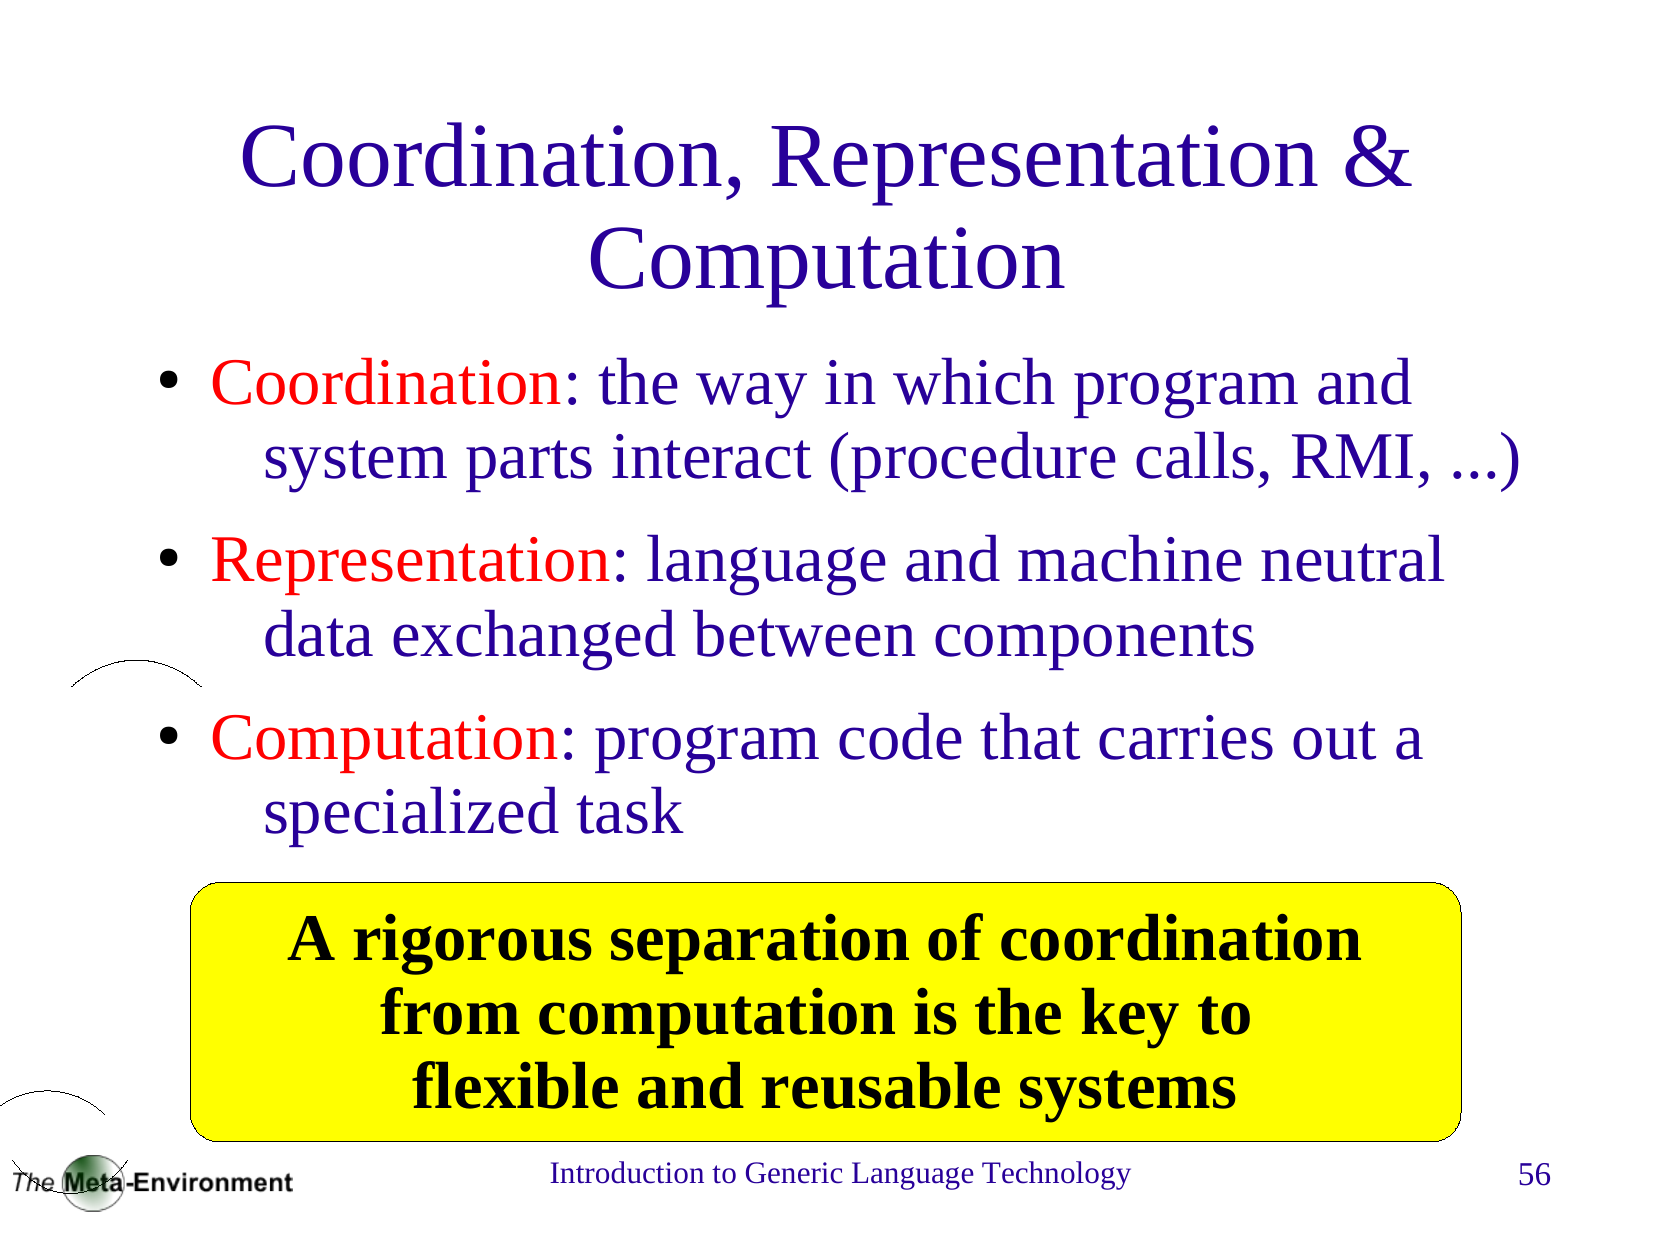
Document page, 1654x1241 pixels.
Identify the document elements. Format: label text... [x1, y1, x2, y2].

list Coordination: the way in which program and system parts interact (procedure calls, RMI, ...) Representation: language and machine neutral data exchanged between components Computation: program code that carries out a specialized task [121, 344, 1534, 1127]
text_box A rigorous separation of coordination from computation is the key to flexible and reusable systems [190, 882, 1462, 1142]
picture [13, 1155, 293, 1212]
title Coordination, Representation & Computation [121, 96, 1534, 317]
